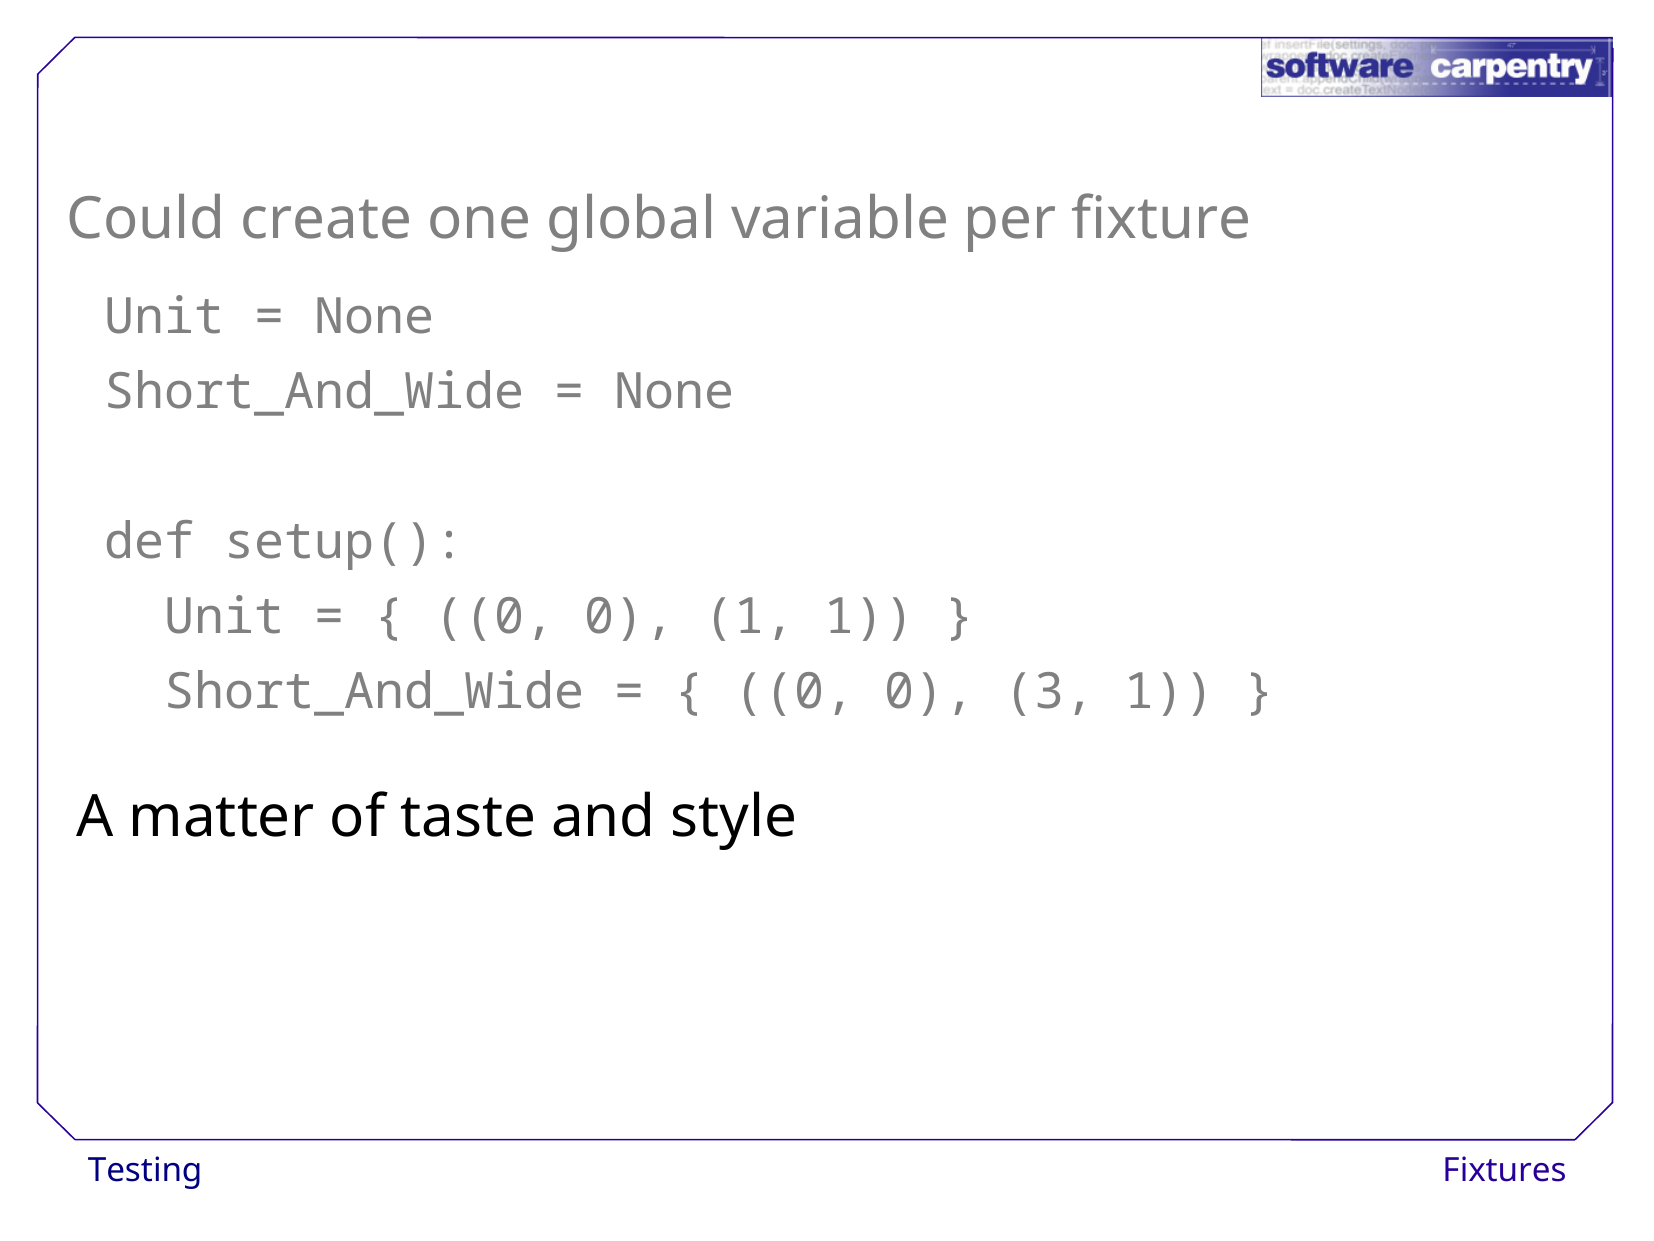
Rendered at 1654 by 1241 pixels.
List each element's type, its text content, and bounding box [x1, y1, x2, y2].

picture [1261, 39, 1613, 97]
text_box Unit = None Short_And_Wide = None def setup(): Unit = { ((0, 0), (1, 1)) } Short_And_Wide = { ((0, 0), (3, 1)) } [89, 260, 1565, 744]
text_box A matter of taste and style [61, 735, 963, 857]
text_box Could create one global variable per fixture [51, 138, 1417, 259]
